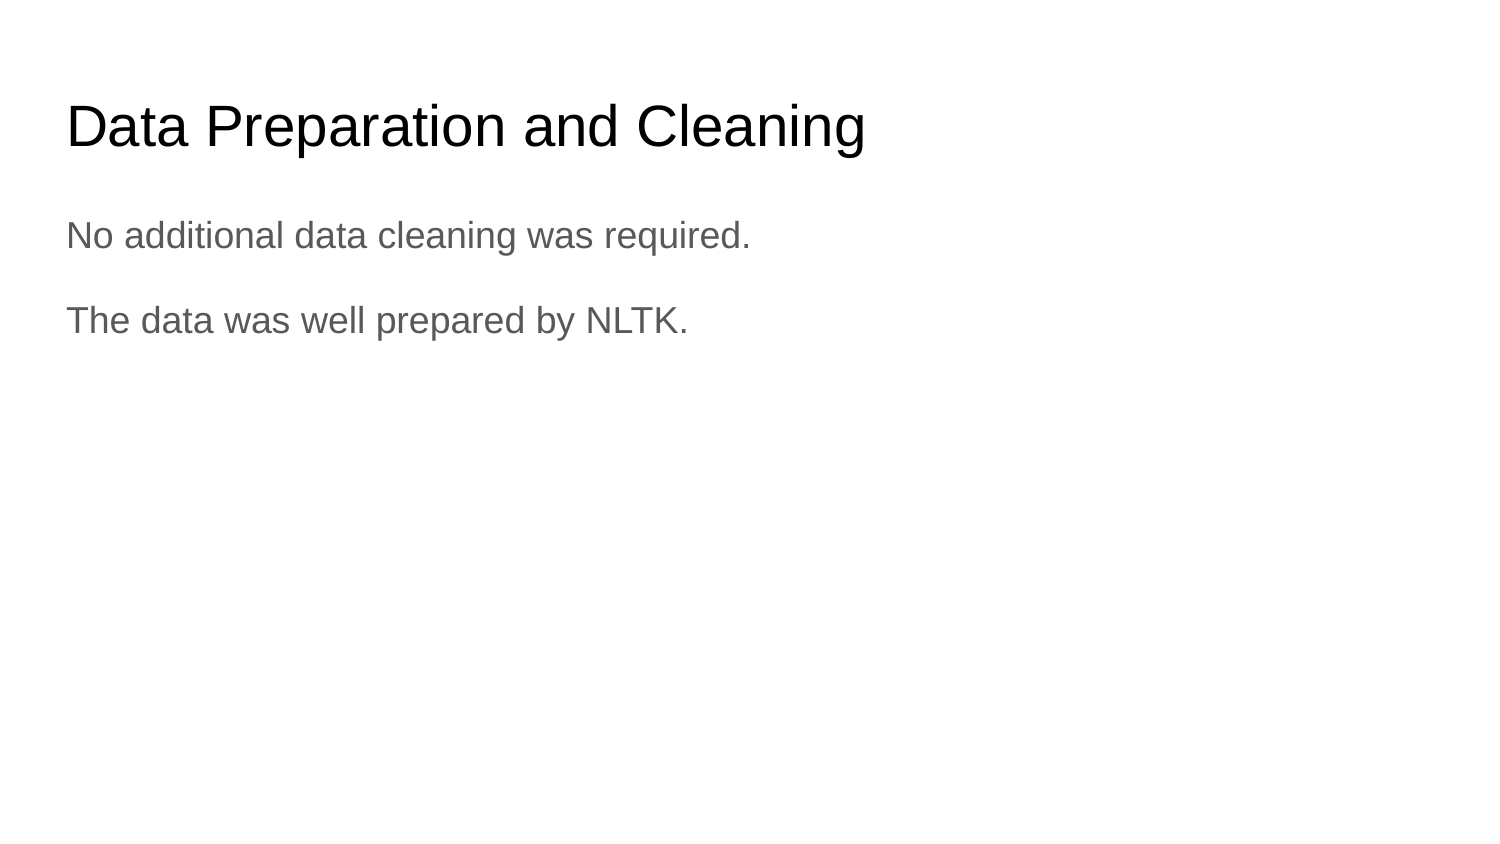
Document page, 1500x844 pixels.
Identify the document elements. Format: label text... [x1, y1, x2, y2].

list No additional data cleaning was required. The data was well prepared by NLTK. [51, 189, 1449, 750]
title Data Preparation and Cleaning [51, 72, 1449, 167]
